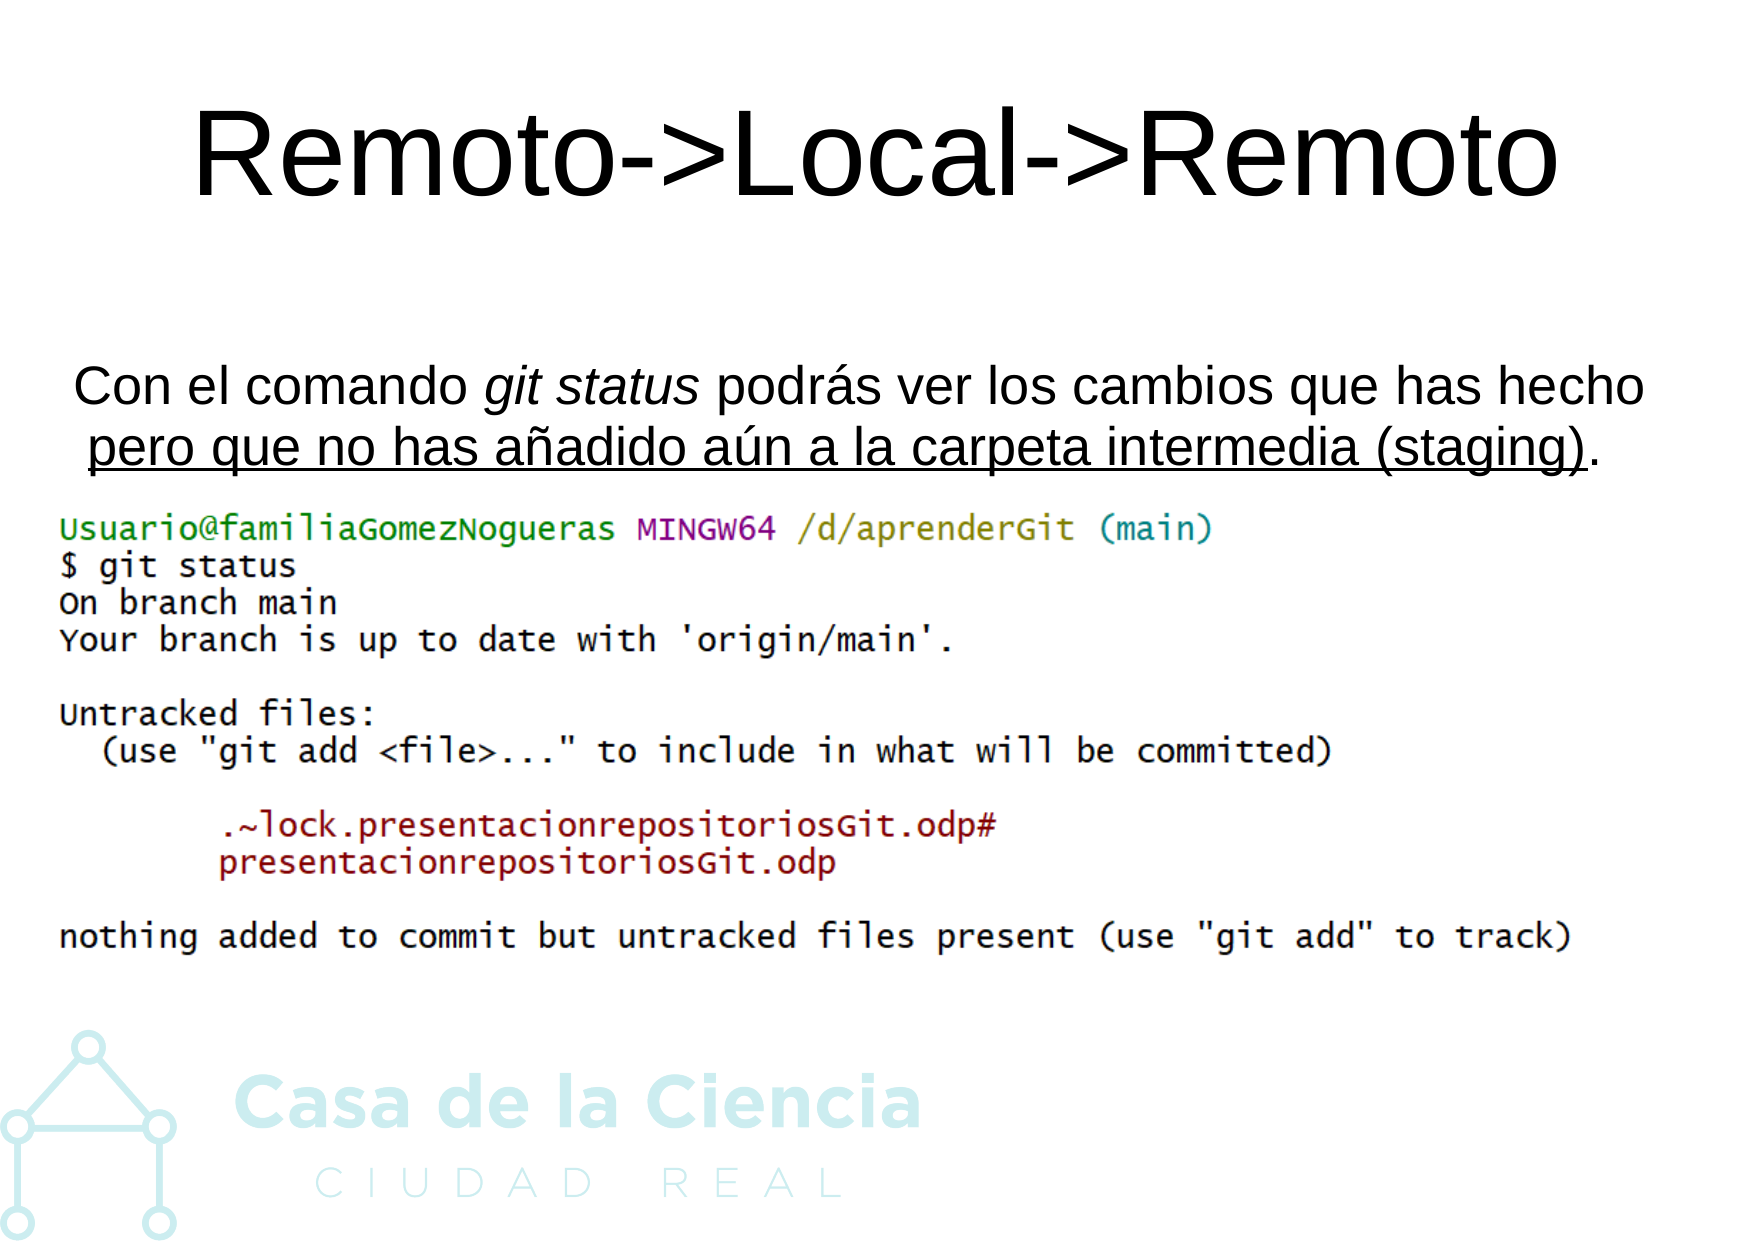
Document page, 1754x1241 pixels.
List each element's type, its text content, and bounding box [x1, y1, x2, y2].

title Remoto->Local->Remoto [87, 49, 1667, 257]
picture [59, 496, 1619, 978]
subtitle Con el comando git status podrás ver los cambios que has hecho pero que no has añadido aún a la carpeta intermedia (staging). [70, 259, 1650, 573]
